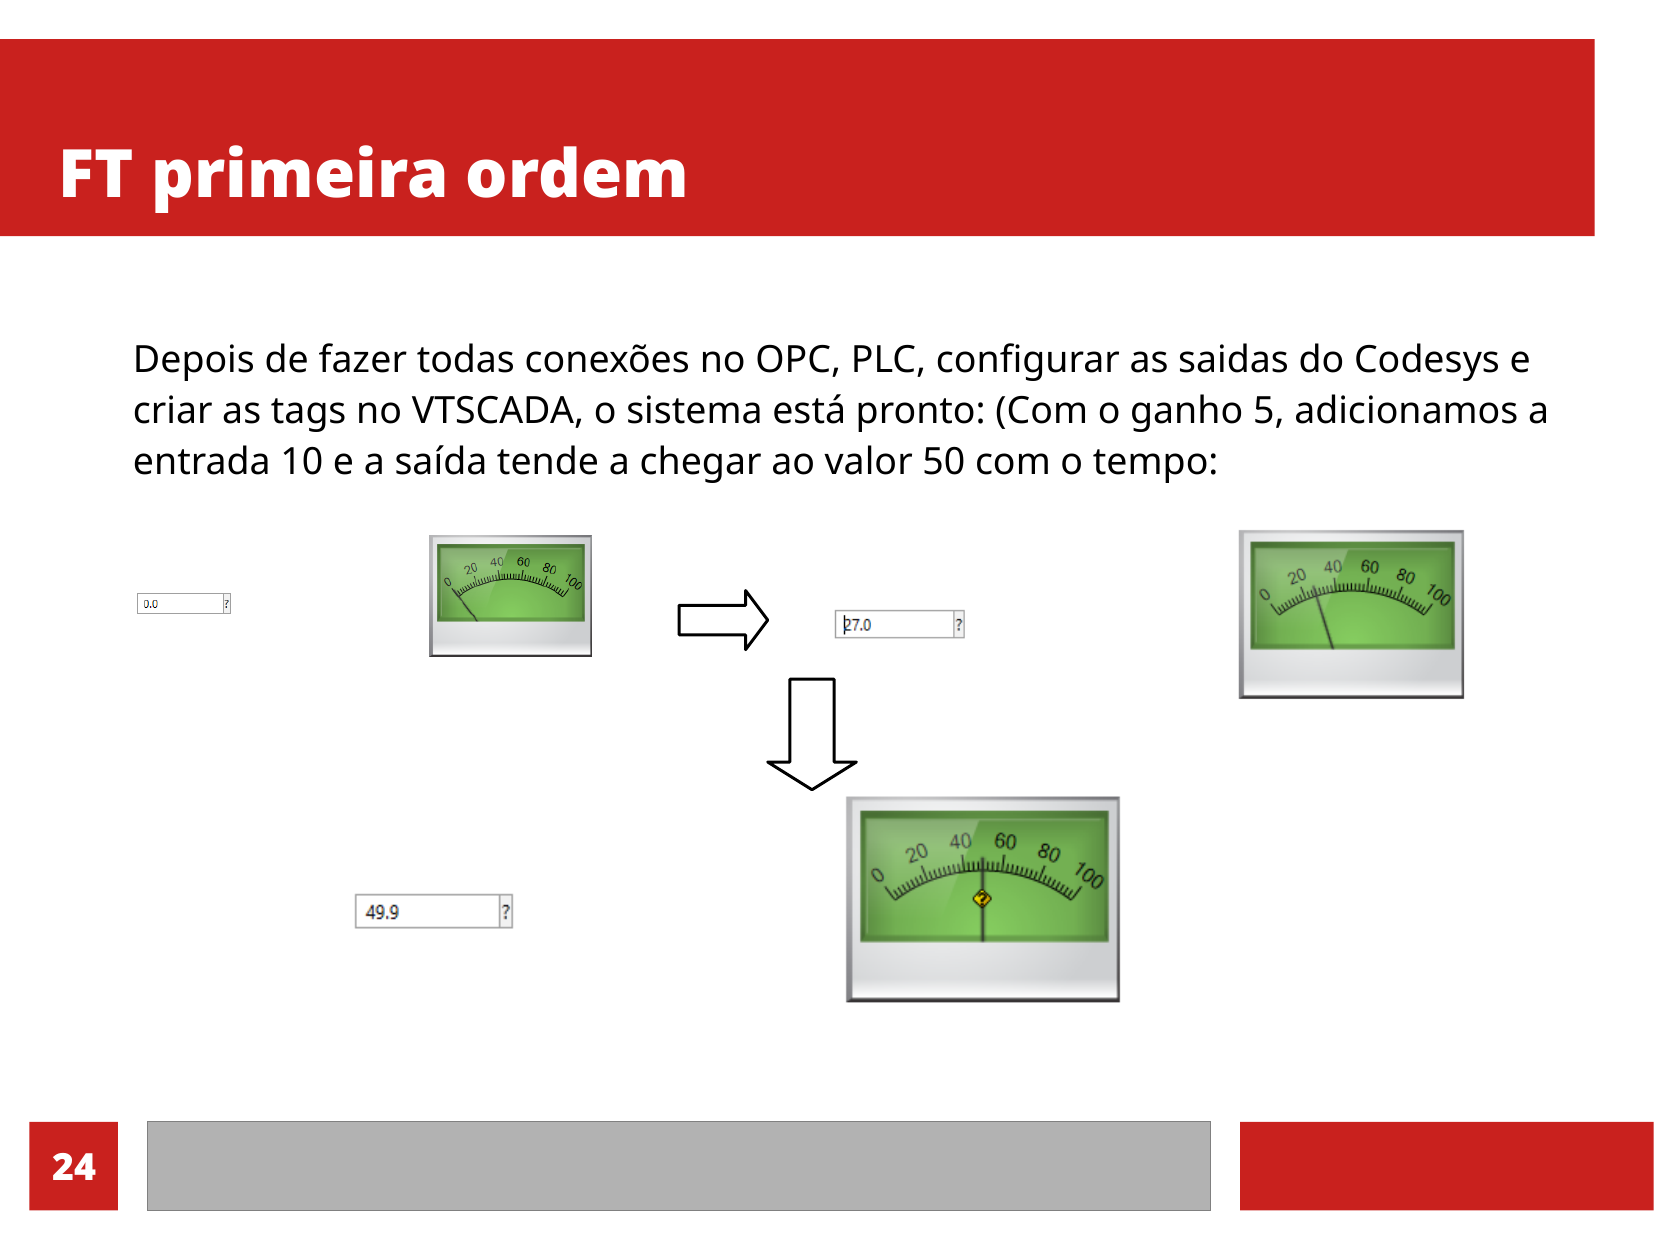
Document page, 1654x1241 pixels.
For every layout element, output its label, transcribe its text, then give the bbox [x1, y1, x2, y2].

text_box Depois de fazer todas conexões no OPC, PLC, configurar as saidas do Codesys e criar as tags no VTSCADA, o sistema está pronto: (Com o ganho 5, adicionamos a entrada 10 e a saída tende a chegar ao valor 50 com o tempo: [118, 324, 1595, 577]
picture [826, 507, 1477, 739]
picture [118, 492, 635, 709]
title FT primeira ordem [58, 58, 1595, 217]
text_box [679, 590, 768, 650]
picture [324, 789, 1153, 1034]
text_box [767, 679, 857, 790]
